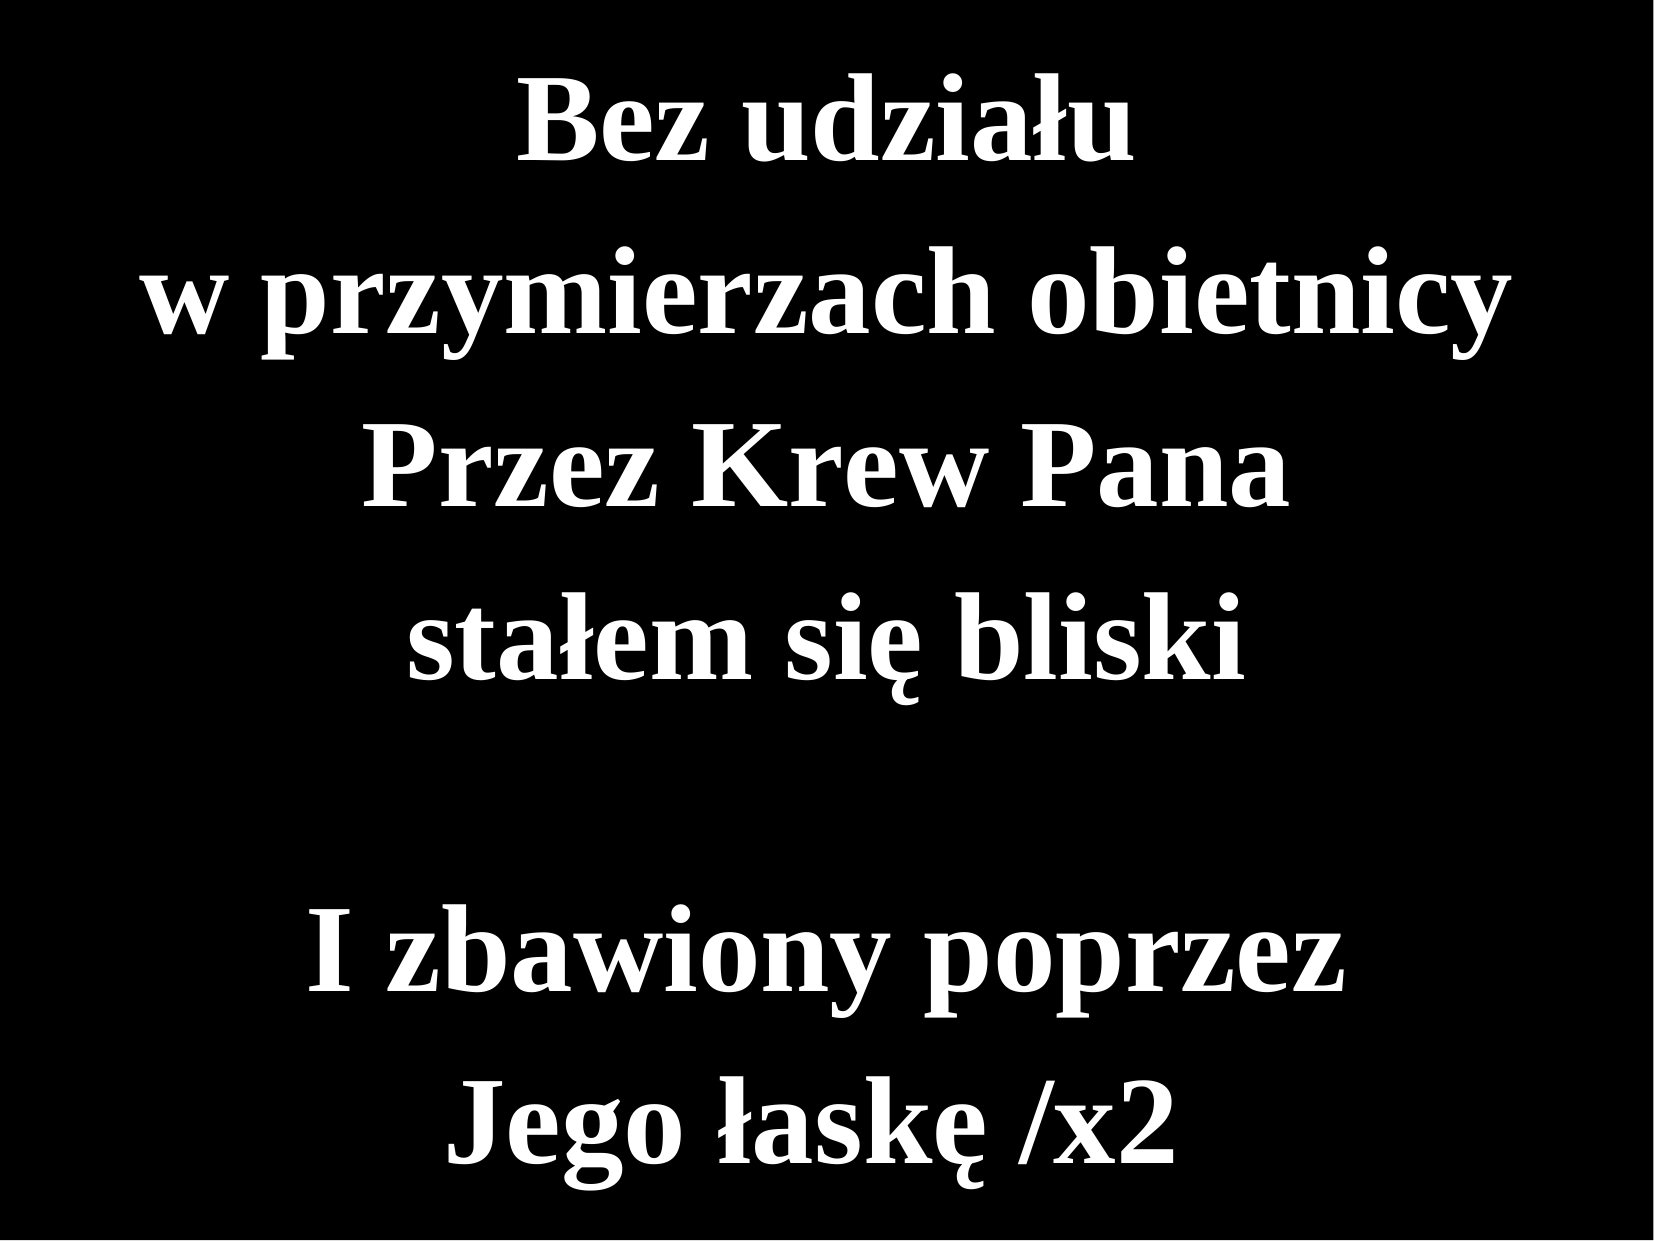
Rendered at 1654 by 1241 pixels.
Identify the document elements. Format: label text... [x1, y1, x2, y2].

title Bez udziału ppp w przymierzach obietnicy ppp Przez Krew Pana ppp stałem się bliski ppp I zbawiony poprzez ppp Jego łaskę /x2 [0, 0, 1654, 1241]
